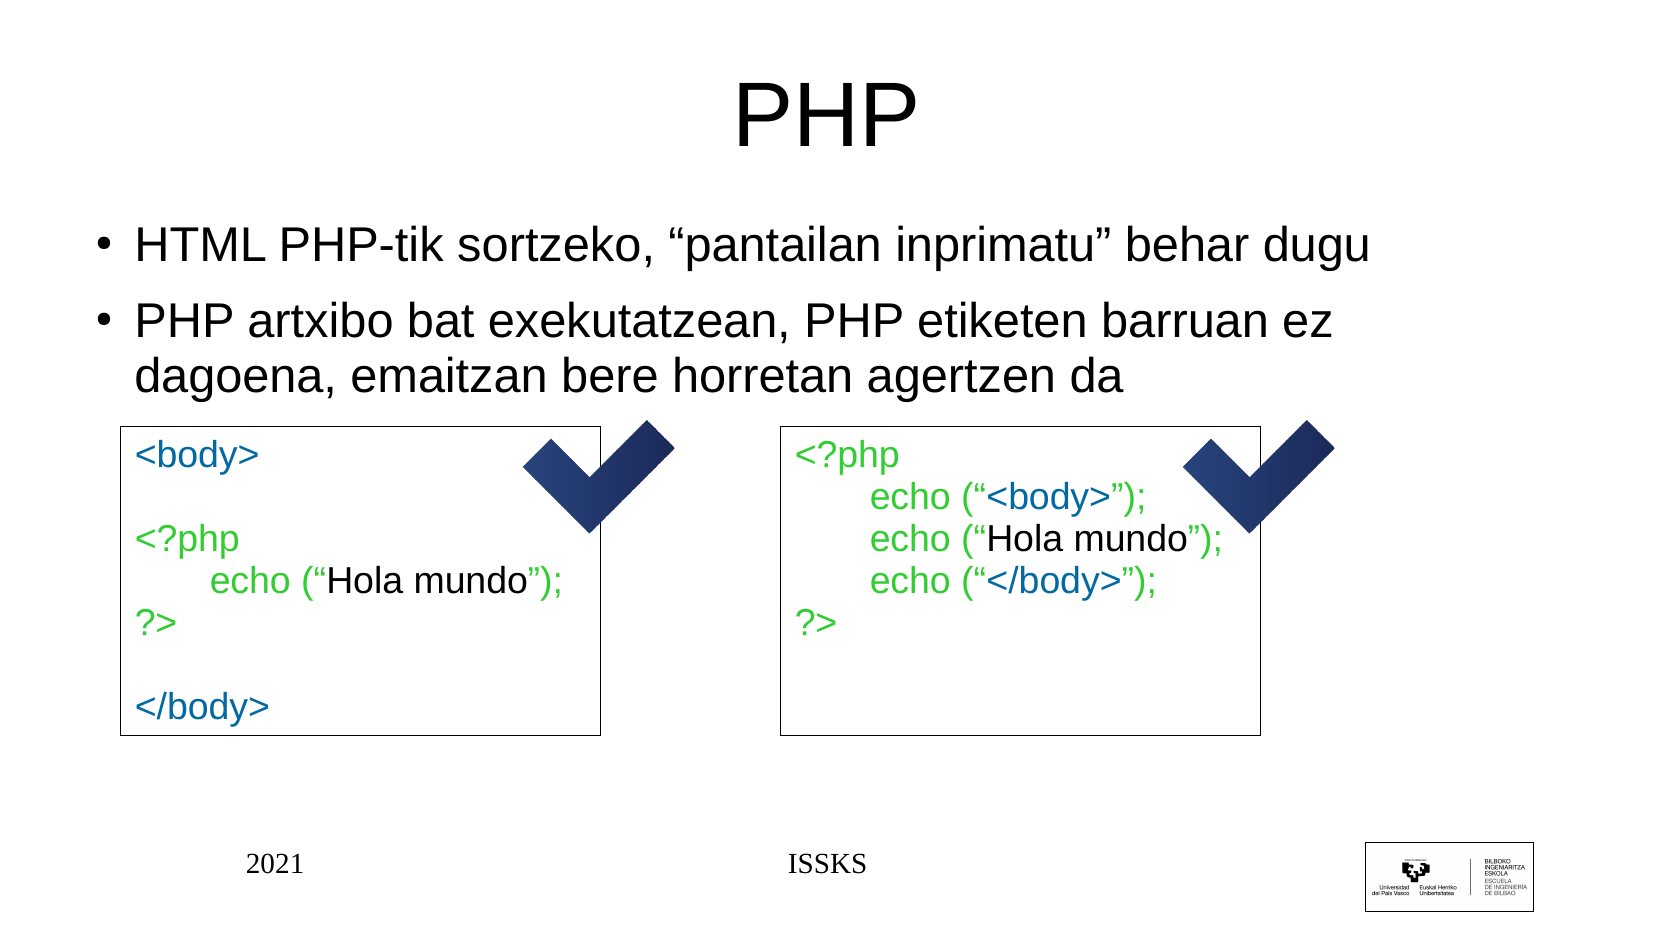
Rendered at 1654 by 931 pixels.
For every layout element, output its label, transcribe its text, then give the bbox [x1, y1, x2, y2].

picture [522, 420, 676, 534]
list HTML PHP-tik sortzeko, “pantailan inprimatu” behar dugu PHP artxibo bat exekutatzean, PHP etiketen barruan ez dagoena, emaitzan bere horretan agertzen da [82, 217, 1456, 436]
picture [1366, 843, 1533, 911]
text_box <?php echo (“<body>”); echo (“Hola mundo”); echo (“</body>”); ?> [780, 426, 1261, 736]
picture [1182, 420, 1336, 534]
text_box <body> <?php echo (“Hola mundo”); ?> </body> [120, 426, 601, 736]
title PHP [82, 37, 1571, 193]
